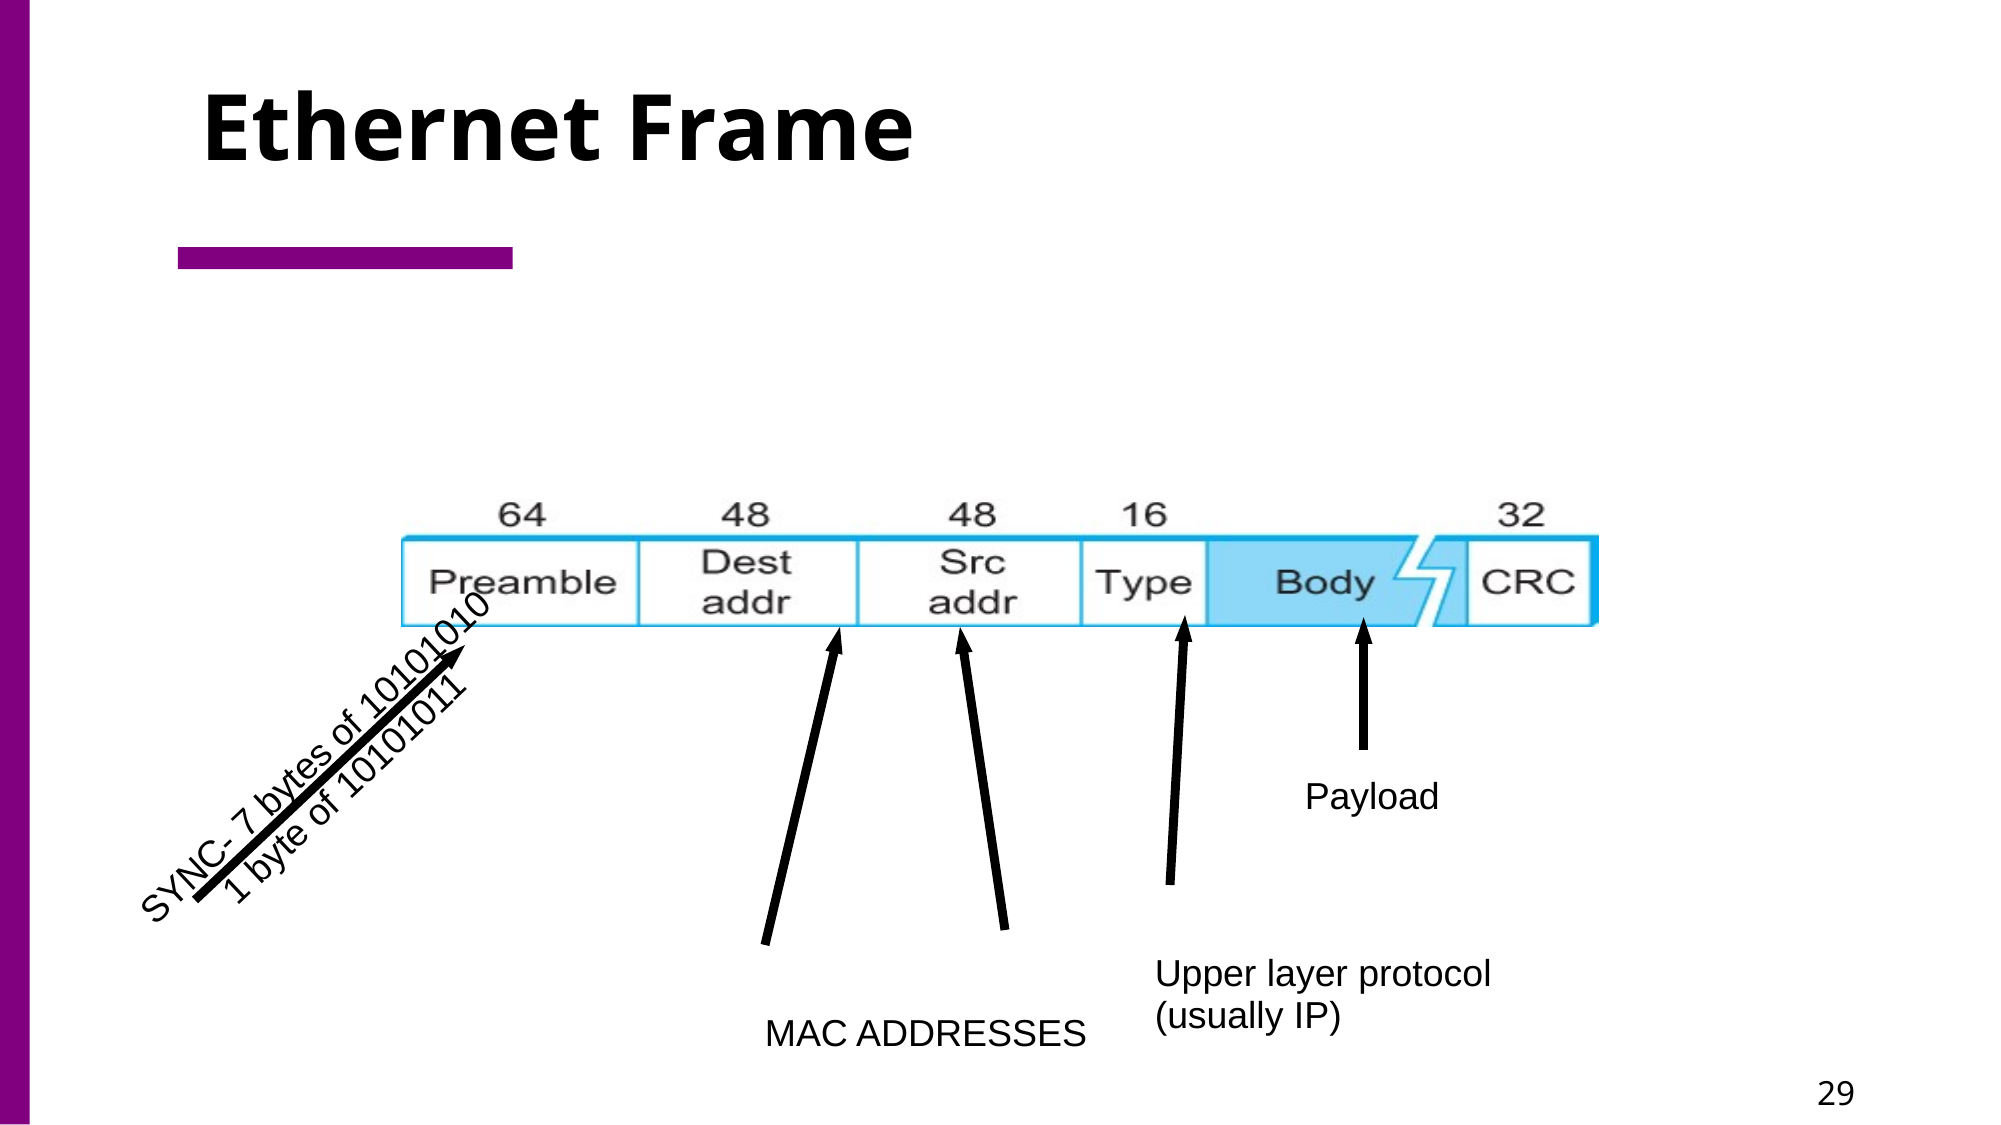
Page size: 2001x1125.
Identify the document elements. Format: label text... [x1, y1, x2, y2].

picture [401, 498, 1599, 627]
title Ethernet Frame [150, 60, 1962, 187]
text_box Upper layer protocol (usually IP) [1140, 945, 1507, 1044]
text_box Payload [1290, 768, 1455, 826]
text_box MAC ADDRESSES [750, 1005, 1103, 1062]
picture [438, 623, 449, 627]
